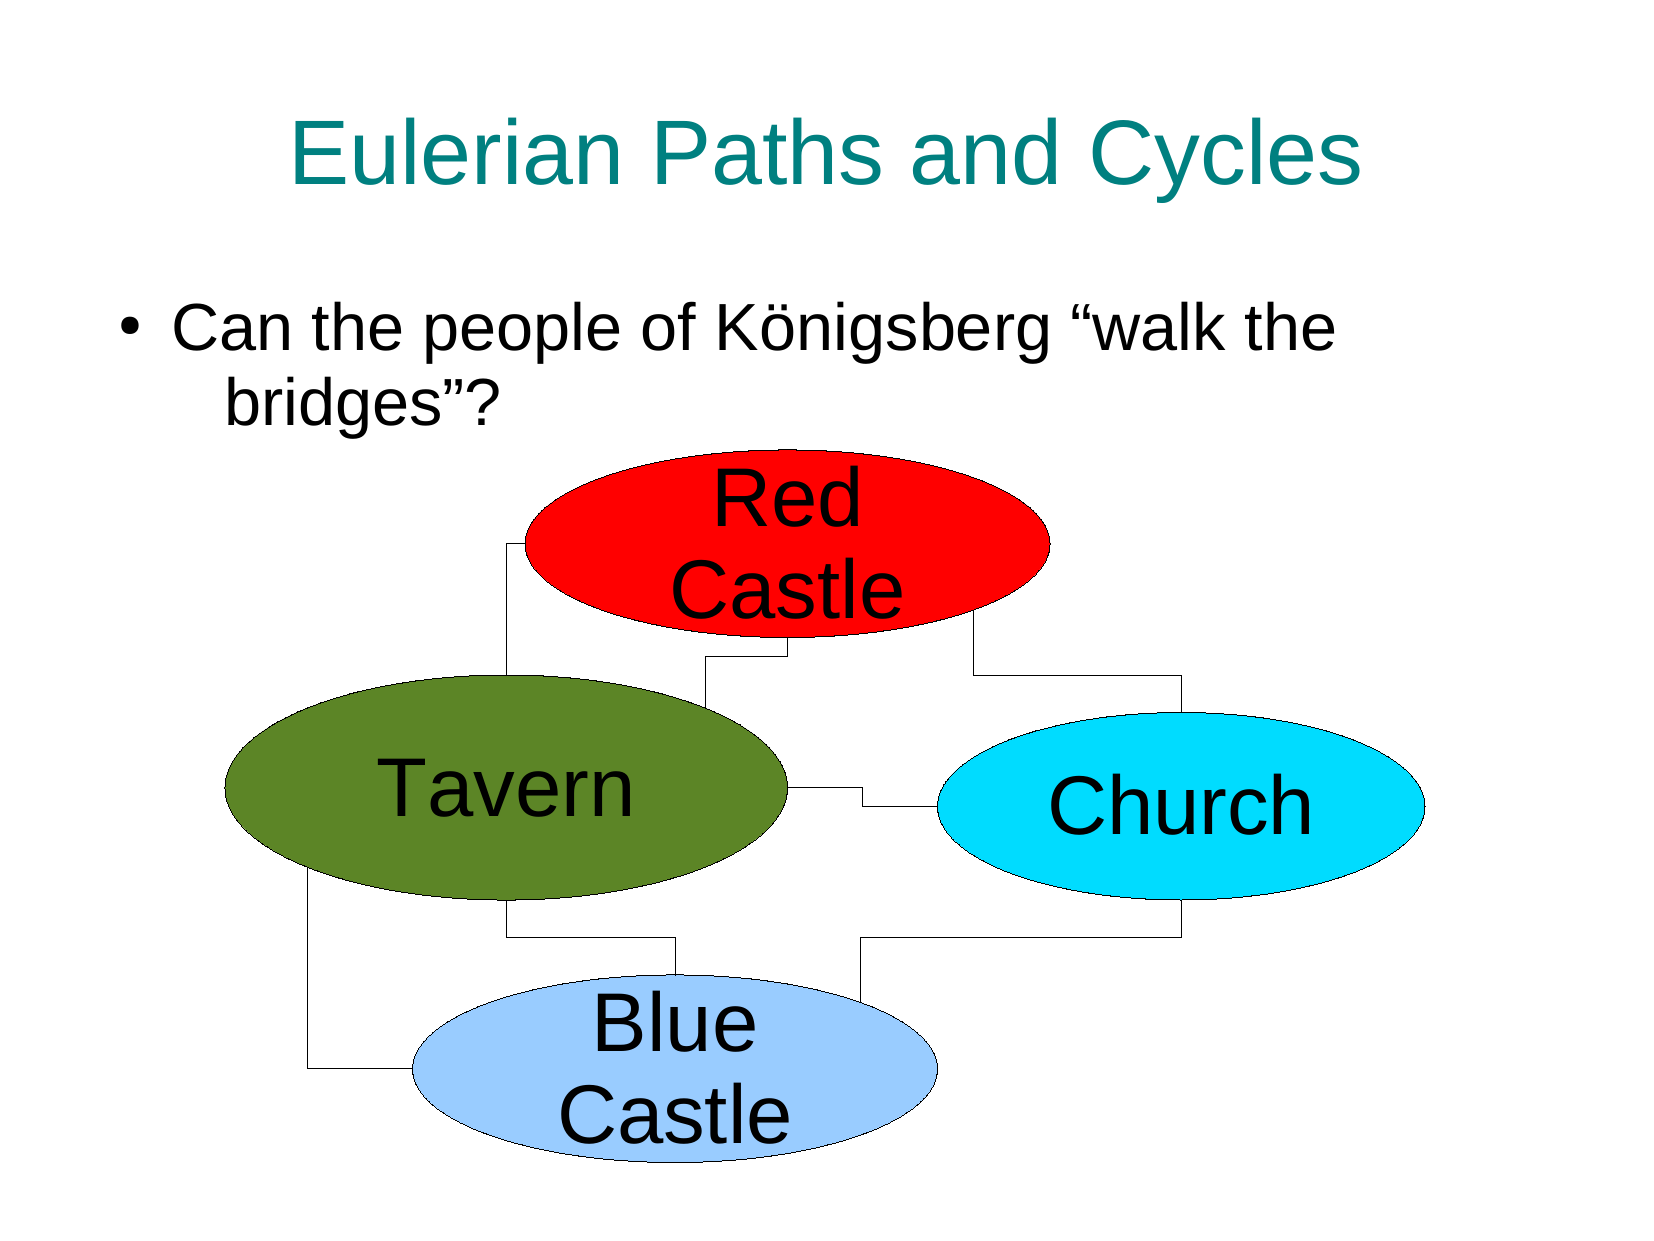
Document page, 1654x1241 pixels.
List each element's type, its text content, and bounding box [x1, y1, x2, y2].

text_box Blue Castle [412, 974, 938, 1163]
text_box Tavern [224, 675, 788, 901]
text_box Red Castle [525, 449, 1051, 638]
text_box Church [937, 712, 1426, 901]
list Can the people of Königsberg “walk the bridges”? [82, 290, 1571, 488]
title Eulerian Paths and Cycles [82, 49, 1571, 257]
